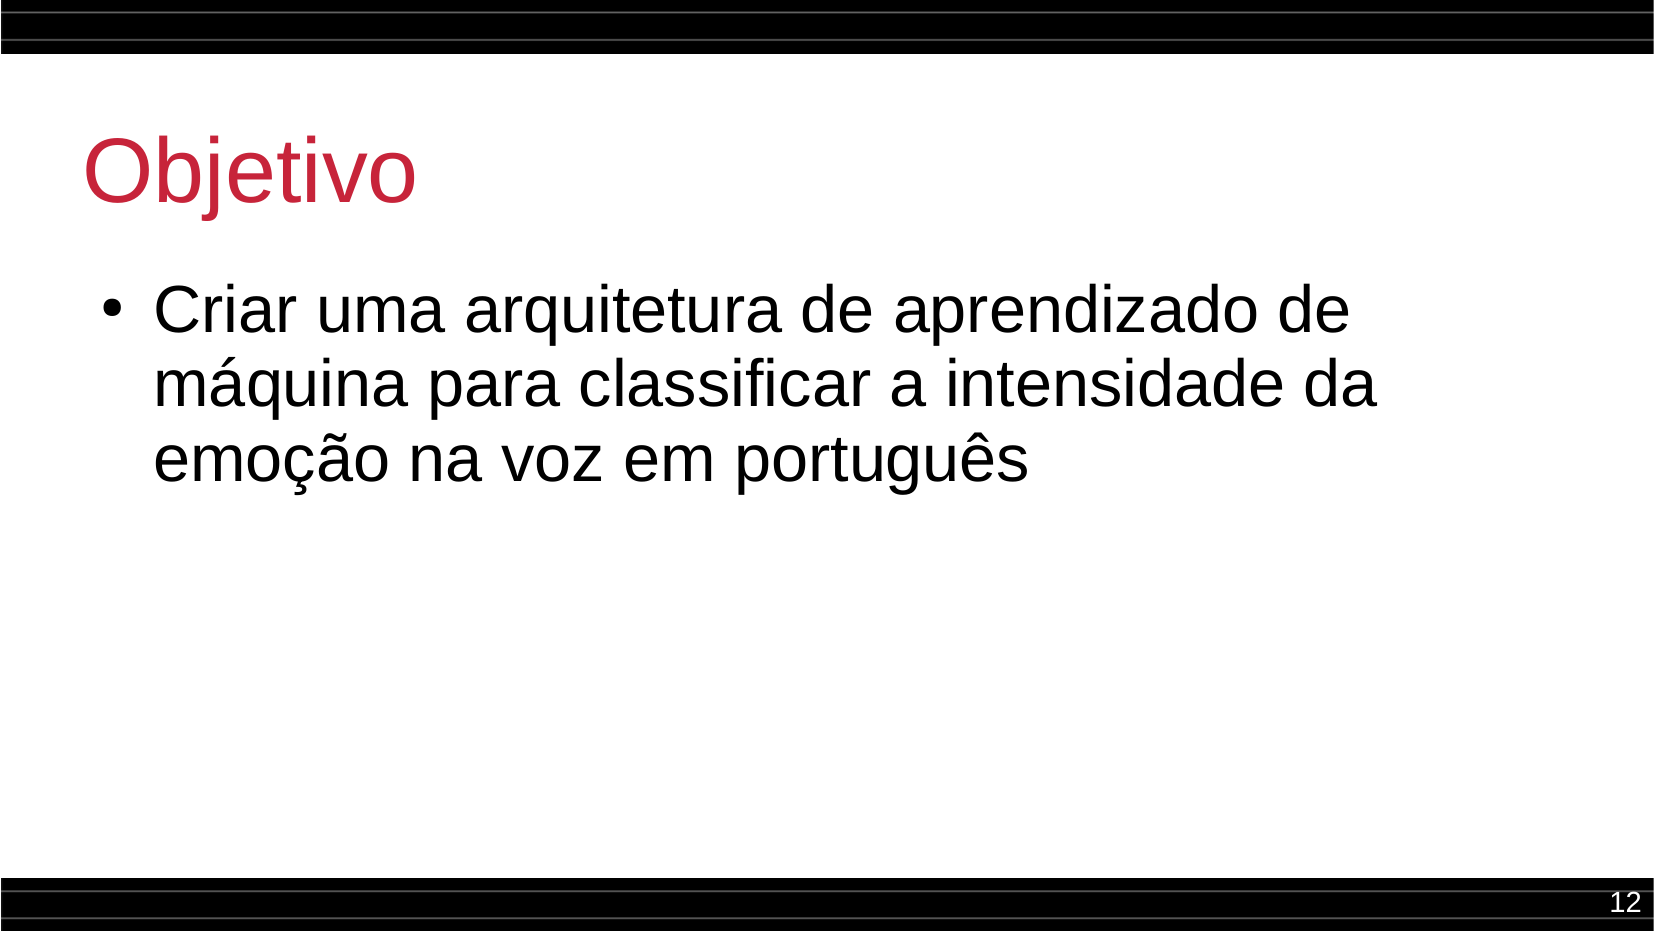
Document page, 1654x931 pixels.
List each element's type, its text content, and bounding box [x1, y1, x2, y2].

picture [1, 0, 1654, 54]
list Criar uma arquitetura de aprendizado de máquina para classificar a intensidade da emoção na voz em português [82, 271, 1571, 851]
picture [1, 878, 1654, 931]
title Objetivo [82, 92, 1571, 249]
